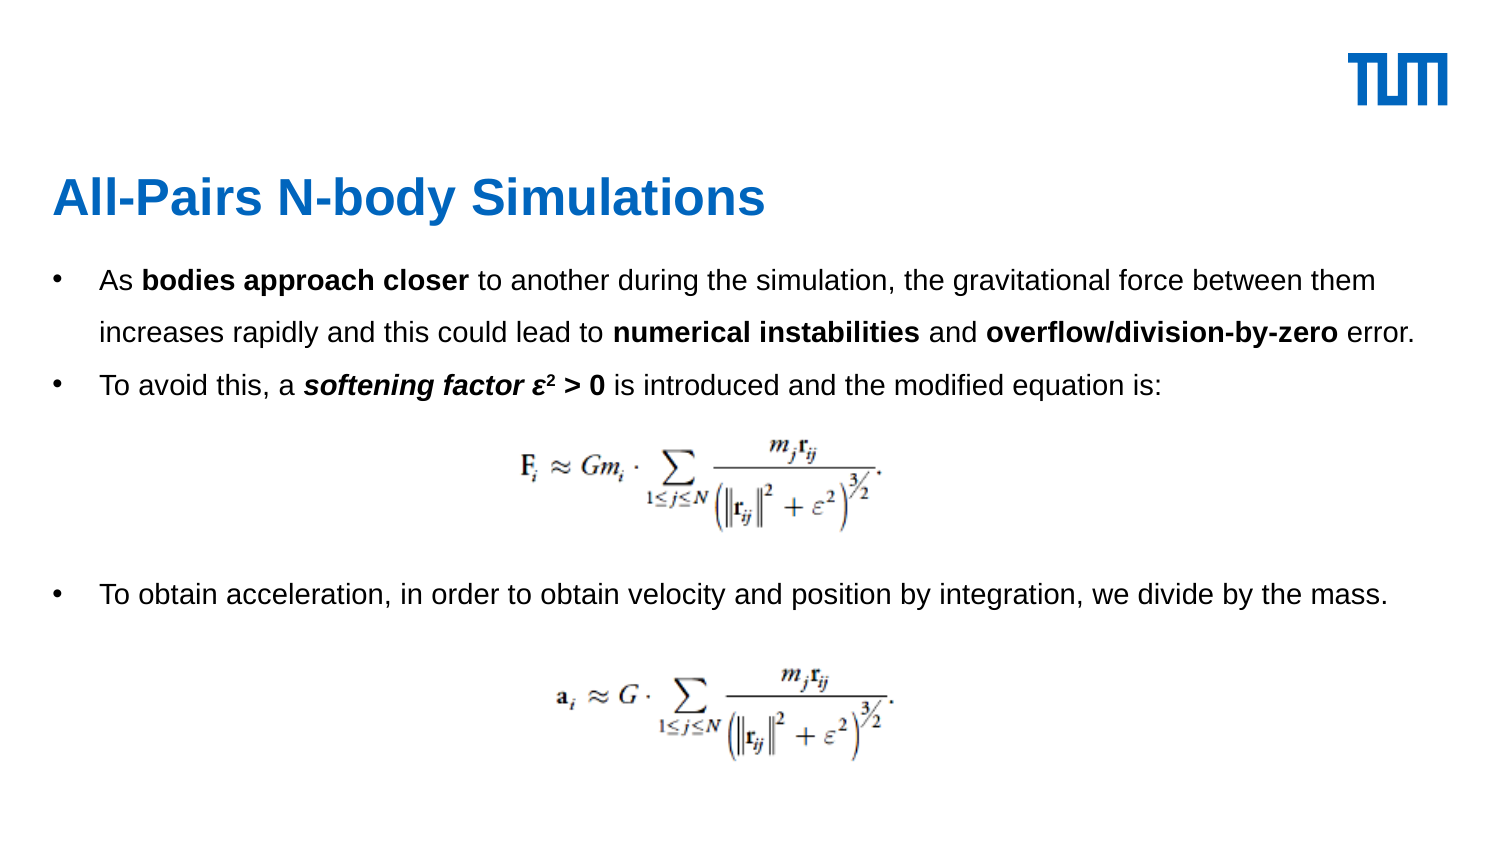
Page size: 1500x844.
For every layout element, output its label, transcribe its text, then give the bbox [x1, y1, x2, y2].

title All-Pairs N-body Simulations [52, 159, 1449, 223]
list As bodies approach closer to another during the simulation, the gravitational force between them increases rapidly and this could lead to numerical instabilities and overflow/division-by-zero error. To avoid this, a softening factor ε2 > 0 is introduced and the modified equation is: To obtain acceleration, in order to obtain velocity and position by integration, we divide by the mass. [52, 243, 1449, 793]
picture [535, 651, 930, 782]
picture [506, 426, 901, 542]
